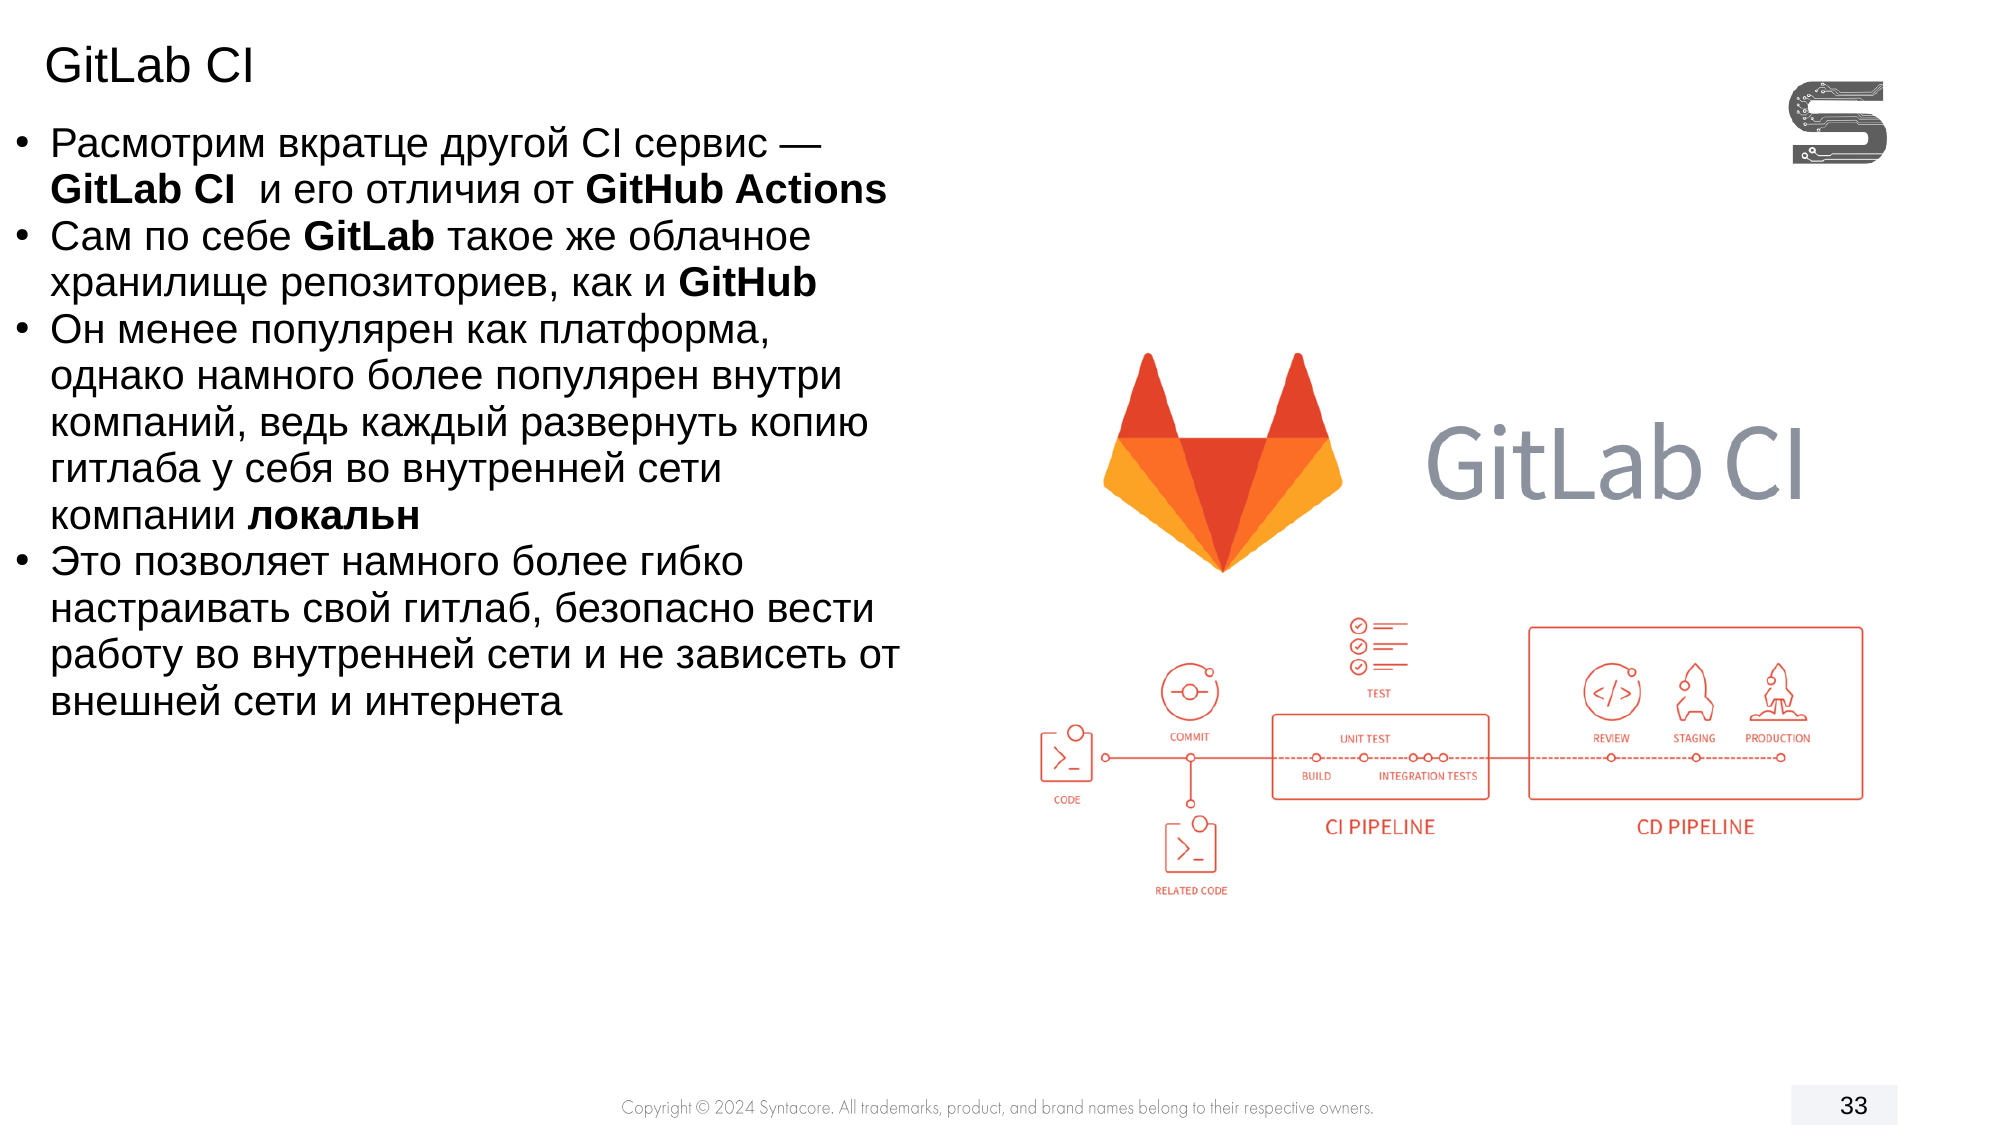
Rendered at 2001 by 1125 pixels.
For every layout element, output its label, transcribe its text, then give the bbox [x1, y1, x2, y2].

text_box Расмотрим вкратце другой CI сервис — GitLab CI и его отличия от GitHub Actions Сам по себе GitLab такое же облачное хранилище репозиториев, как и GitHub Он менее популярен как платформа, однако намного более популярен внутри компаний, ведь каждый развернуть копию гитлаба у себя во внутренней сети компании локальн Это позволяет намного более гибко настраивать свой гитлаб, безопасно вести работу во внутренней сети и не зависеть от внешней сети и интернета [0, 112, 916, 825]
picture [1788, 81, 1887, 164]
text_box GitLab CI [29, 29, 291, 101]
picture [1003, 314, 1904, 916]
picture [621, 1094, 1381, 1119]
text_box <number> [1825, 1084, 1969, 1125]
